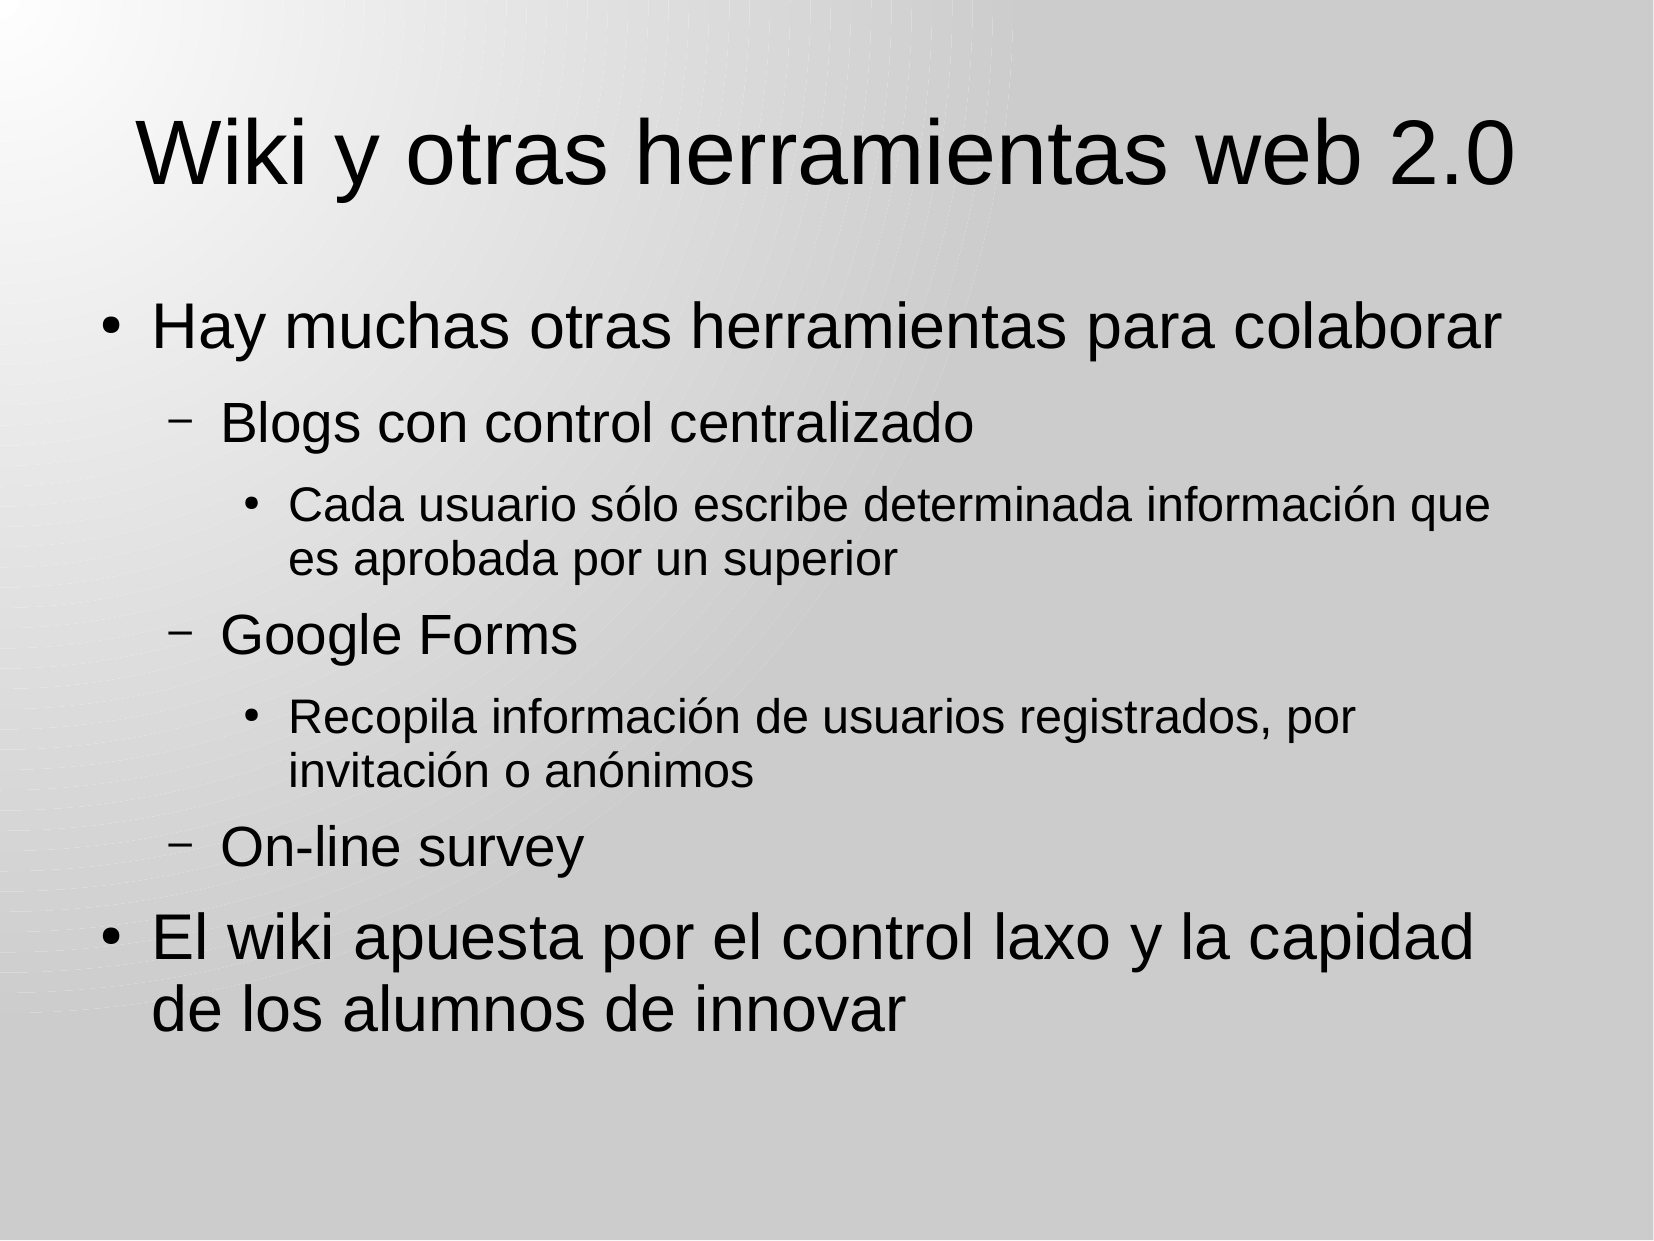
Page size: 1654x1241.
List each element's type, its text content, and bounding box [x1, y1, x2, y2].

list Hay muchas otras herramientas para colaborar Blogs con control centralizado Cada usuario sólo escribe determinada información que es aprobada por un superior Google Forms Recopila información de usuarios registrados, por invitación o anónimos On-line survey El wiki apuesta por el control laxo y la capidad de los alumnos de innovar [82, 290, 1538, 1109]
title Wiki y otras herramientas web 2.0 [82, 49, 1571, 257]
